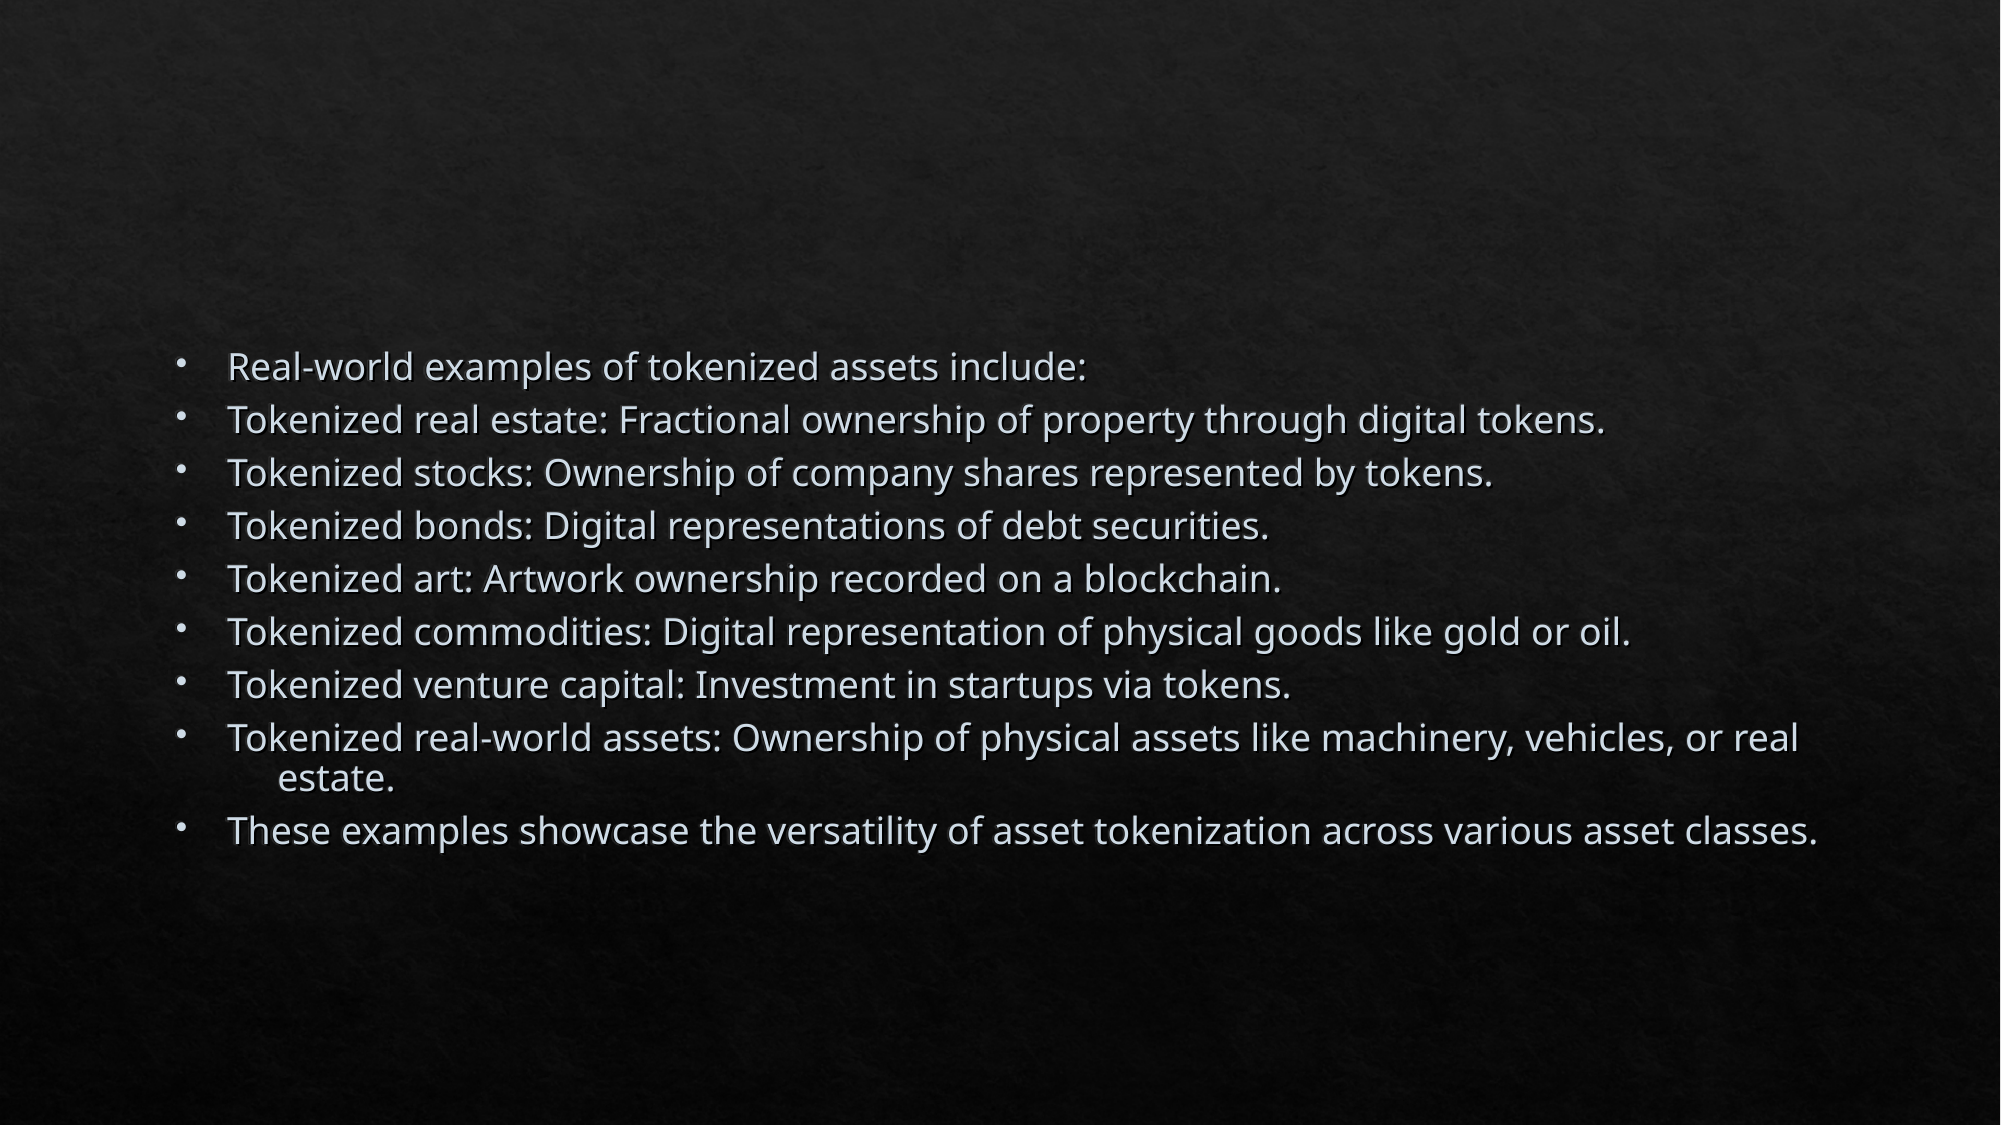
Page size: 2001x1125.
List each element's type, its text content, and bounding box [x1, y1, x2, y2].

list Real-world examples of tokenized assets include: Tokenized real estate: Fractional ownership of property through digital tokens. Tokenized stocks: Ownership of company shares represented by tokens. Tokenized bonds: Digital representations of debt securities. Tokenized art: Artwork ownership recorded on a blockchain. Tokenized commodities: Digital representation of physical goods like gold or oil. Tokenized venture capital: Investment in startups via tokens. Tokenized real-world assets: Ownership of physical assets like machinery, vehicles, or real estate. These examples showcase the versatility of asset tokenization across various asset classes. [149, 340, 1849, 951]
